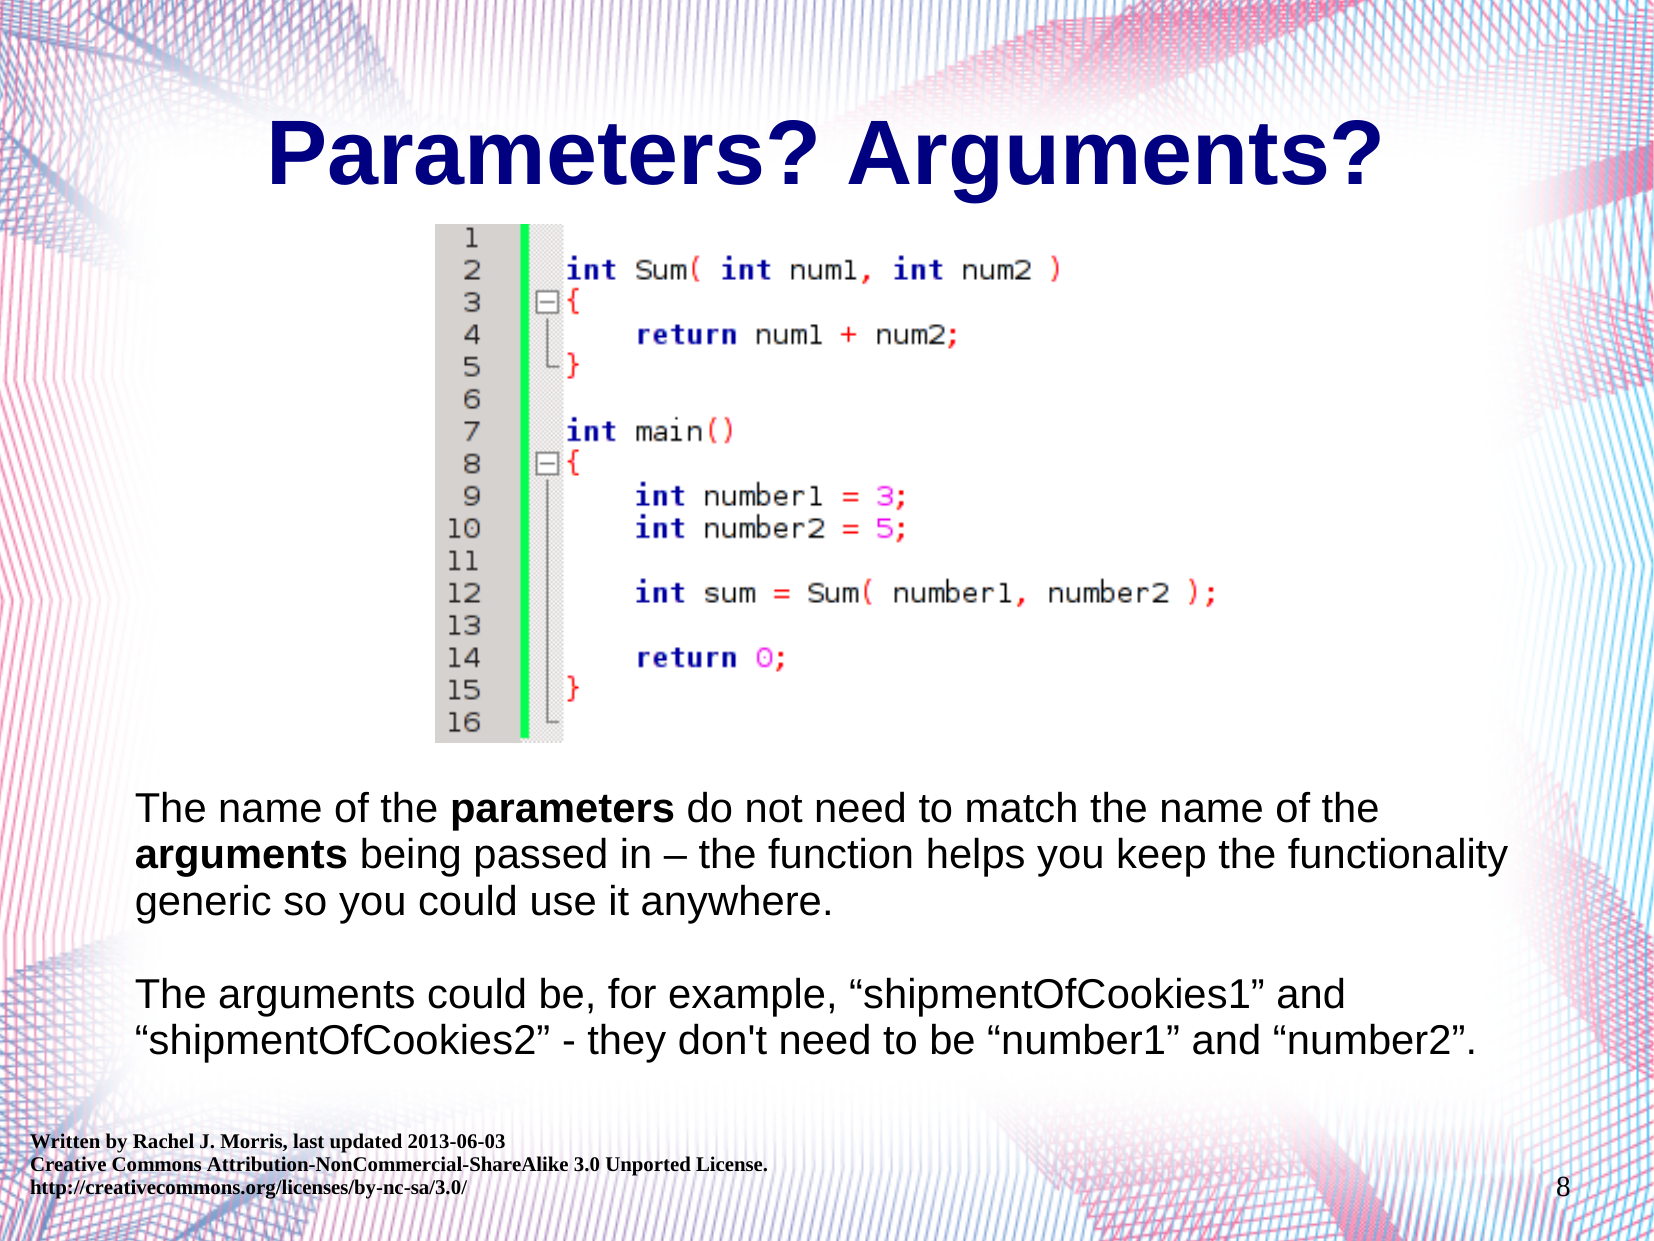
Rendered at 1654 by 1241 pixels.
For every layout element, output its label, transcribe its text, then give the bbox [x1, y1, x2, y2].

text_box The name of the parameters do not need to match the name of the arguments being passed in – the function helps you keep the functionality generic so you could use it anywhere. The arguments could be, for example, “shipmentOfCookies1” and “shipmentOfCookies2” - they don't need to be “number1” and “number2”. [120, 777, 1546, 1096]
title Parameters? Arguments? [82, 49, 1571, 257]
picture [0, 0, 1654, 1241]
